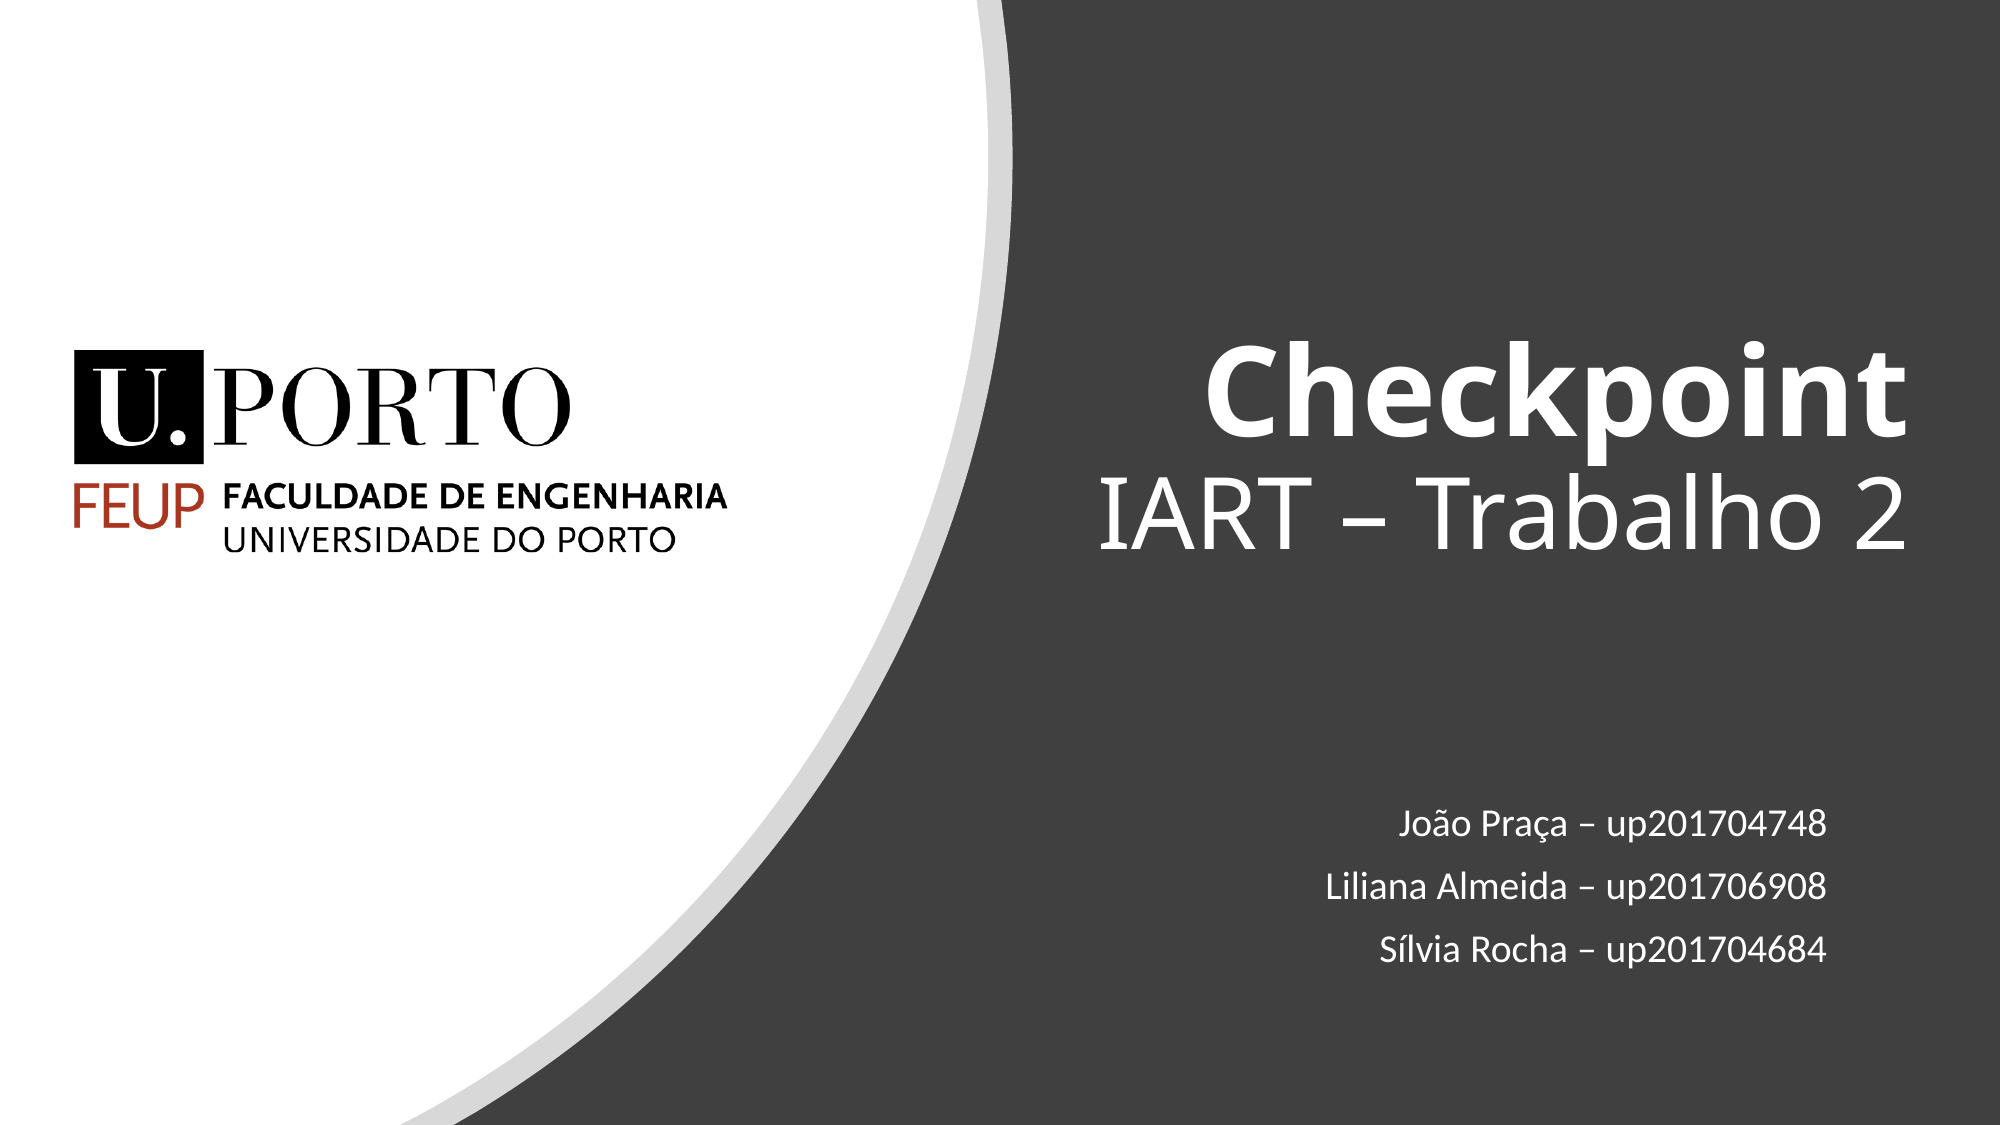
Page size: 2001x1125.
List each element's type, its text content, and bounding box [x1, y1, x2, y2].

title Checkpoint IART – Trabalho 2 [1015, 213, 1926, 688]
picture [68, 343, 733, 558]
text_box [0, 0, 2000, 1125]
subtitle João Praça – up201704748 Liliana Almeida – up201706908 Sílvia Rocha – up201704684 [1080, 794, 1843, 983]
